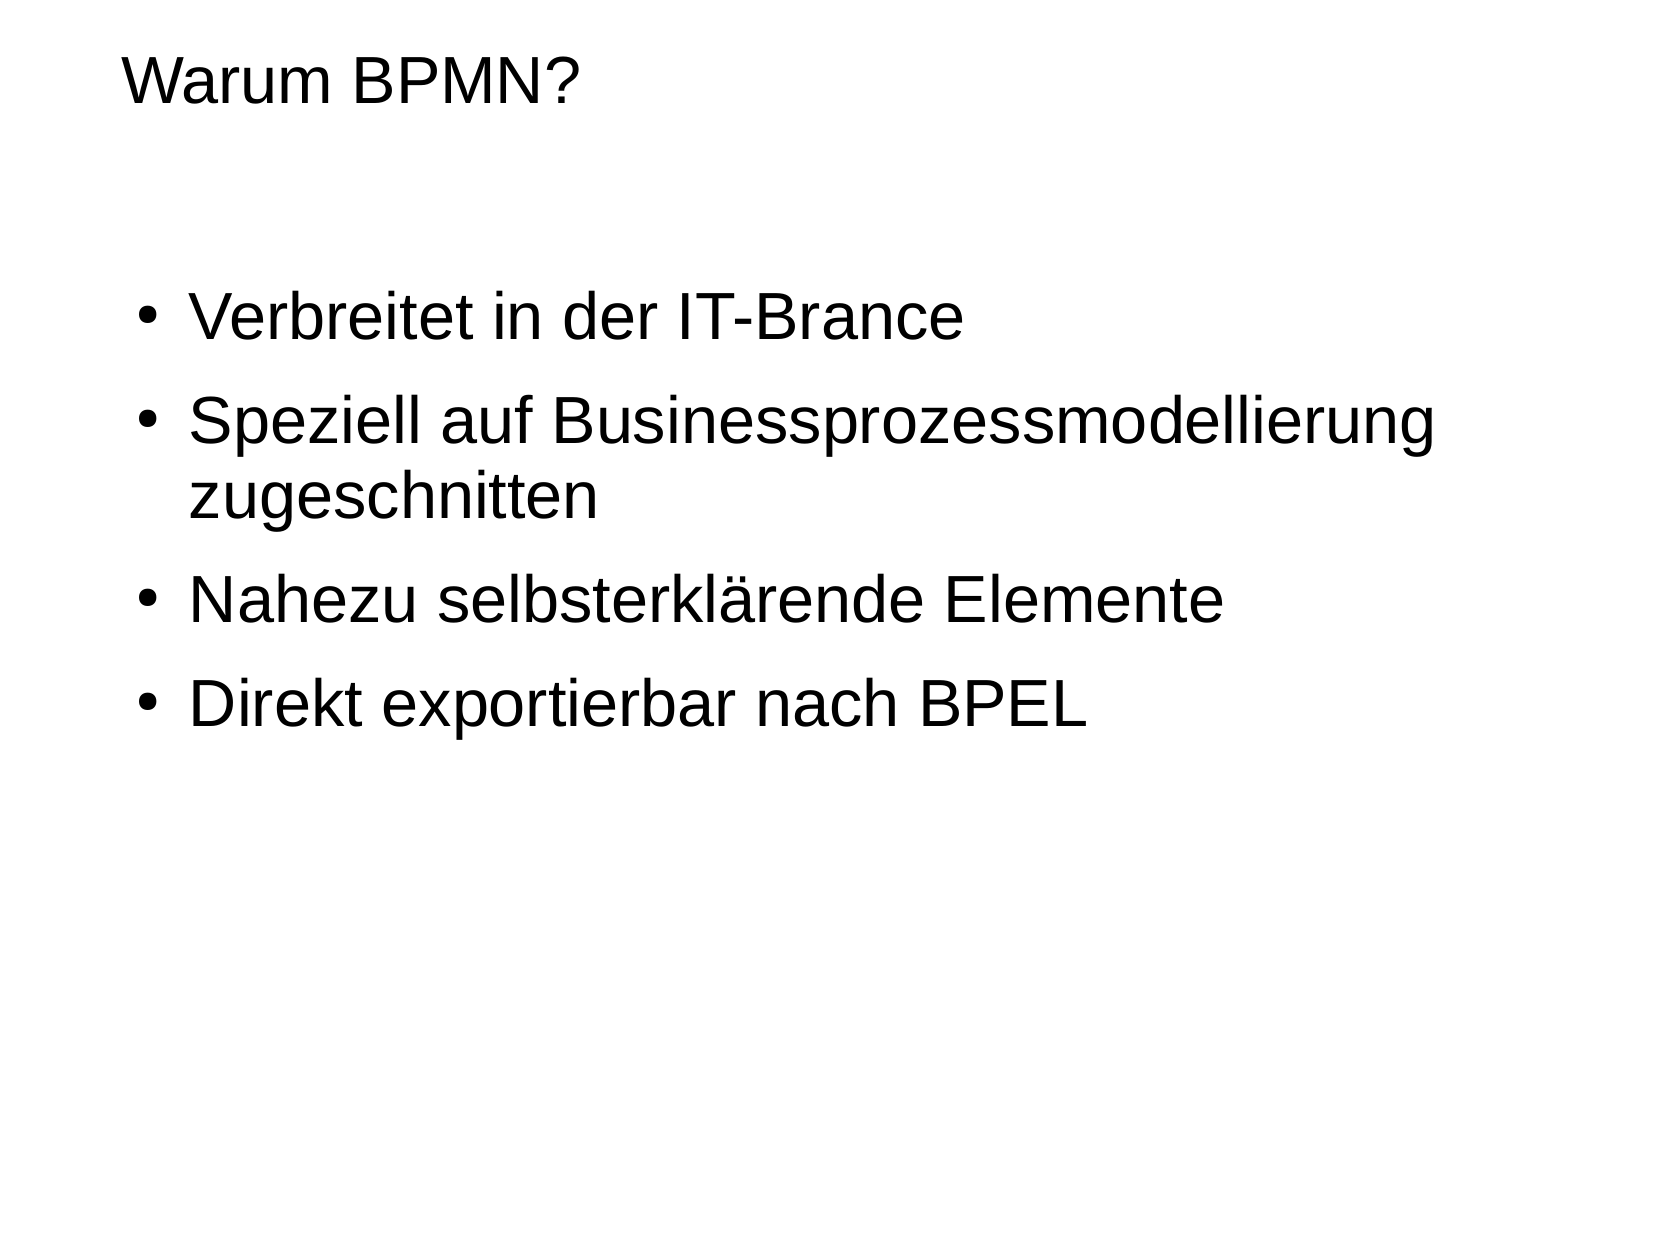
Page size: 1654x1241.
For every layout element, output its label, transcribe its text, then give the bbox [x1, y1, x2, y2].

text_box Warum BPMN? [106, 35, 1607, 144]
list Verbreitet in der IT-Brance Speziell auf Businessprozessmodellierung zugeschnitten Nahezu selbsterklärende Elemente Direkt exportierbar nach BPEL [118, 278, 1619, 875]
